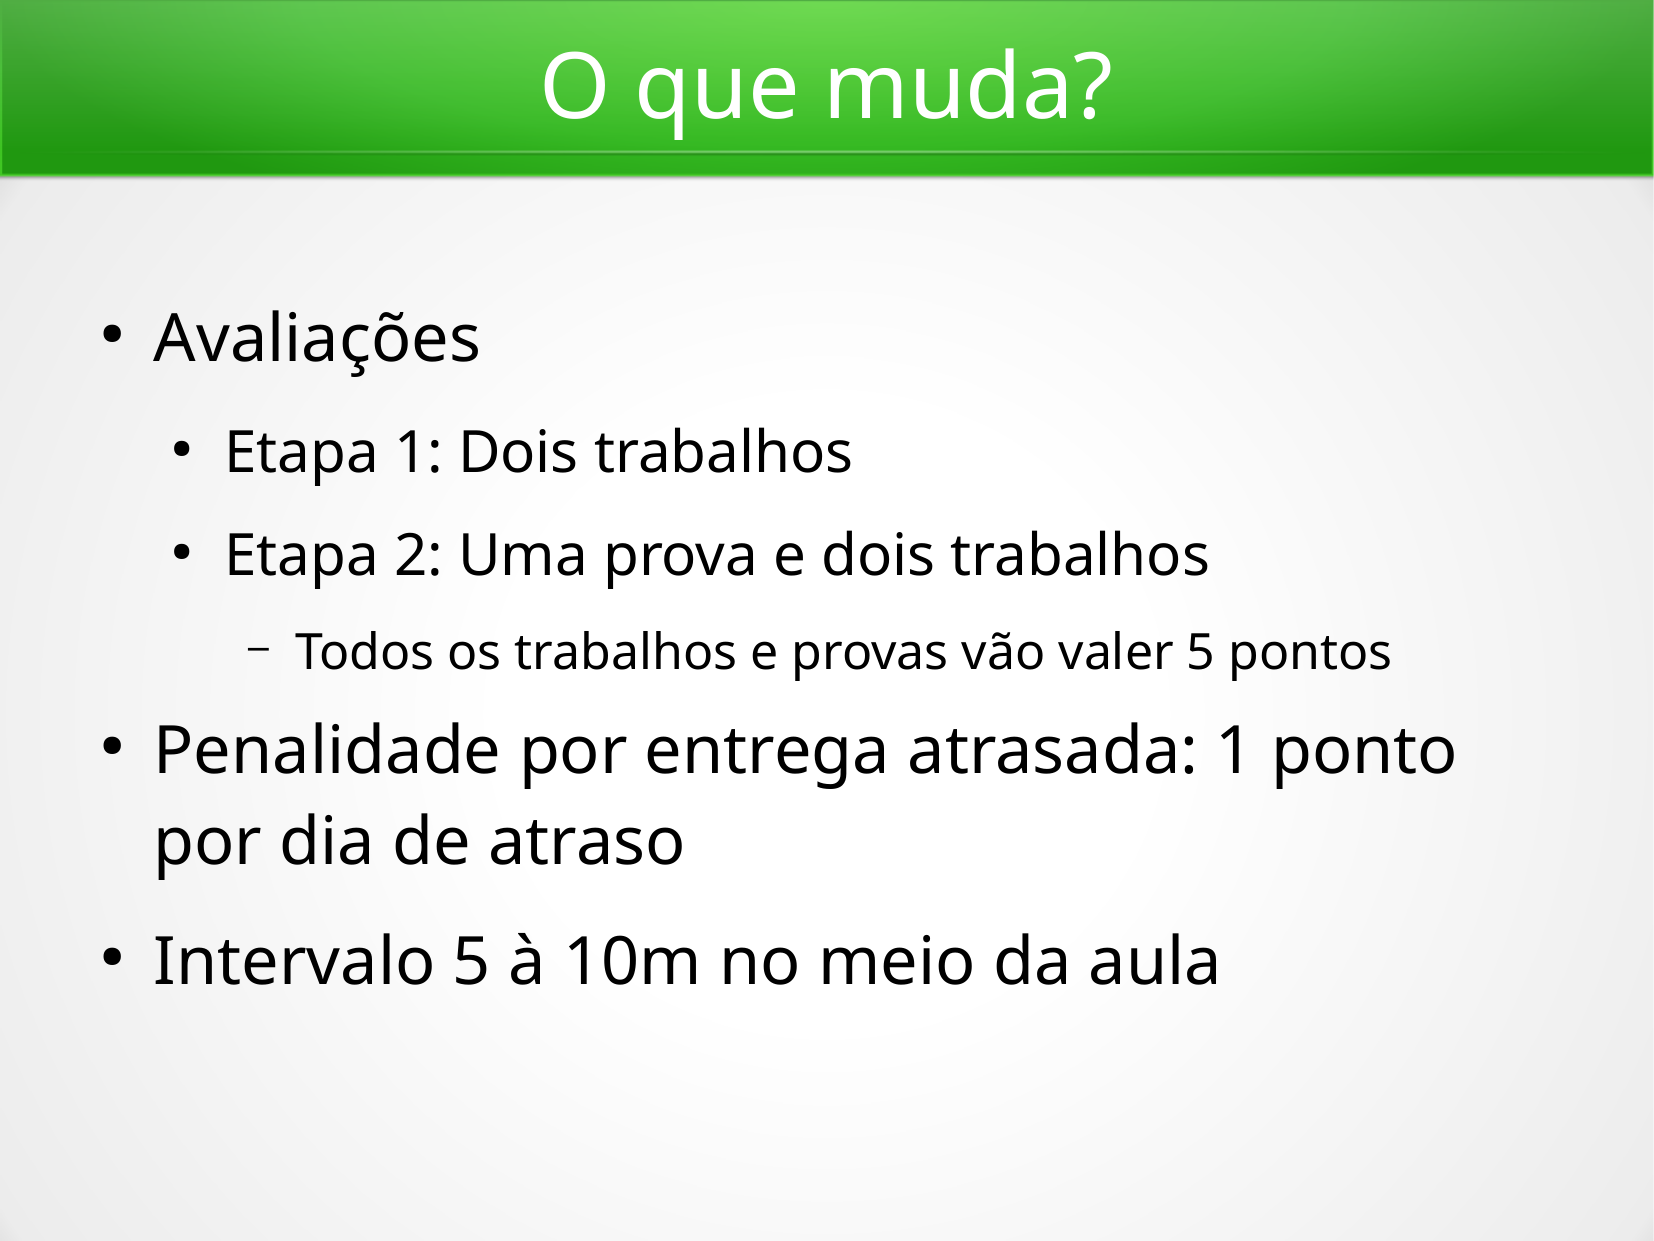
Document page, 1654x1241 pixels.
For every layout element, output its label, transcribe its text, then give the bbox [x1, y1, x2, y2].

list Avaliações Etapa 1: Dois trabalhos Etapa 2: Uma prova e dois trabalhos Todos os trabalhos e provas vão valer 5 pontos Penalidade por entrega atrasada: 1 ponto por dia de atraso Intervalo 5 à 10m no meio da aula [82, 290, 1571, 1010]
title O que muda? [82, 11, 1571, 154]
picture [0, 0, 1654, 1241]
